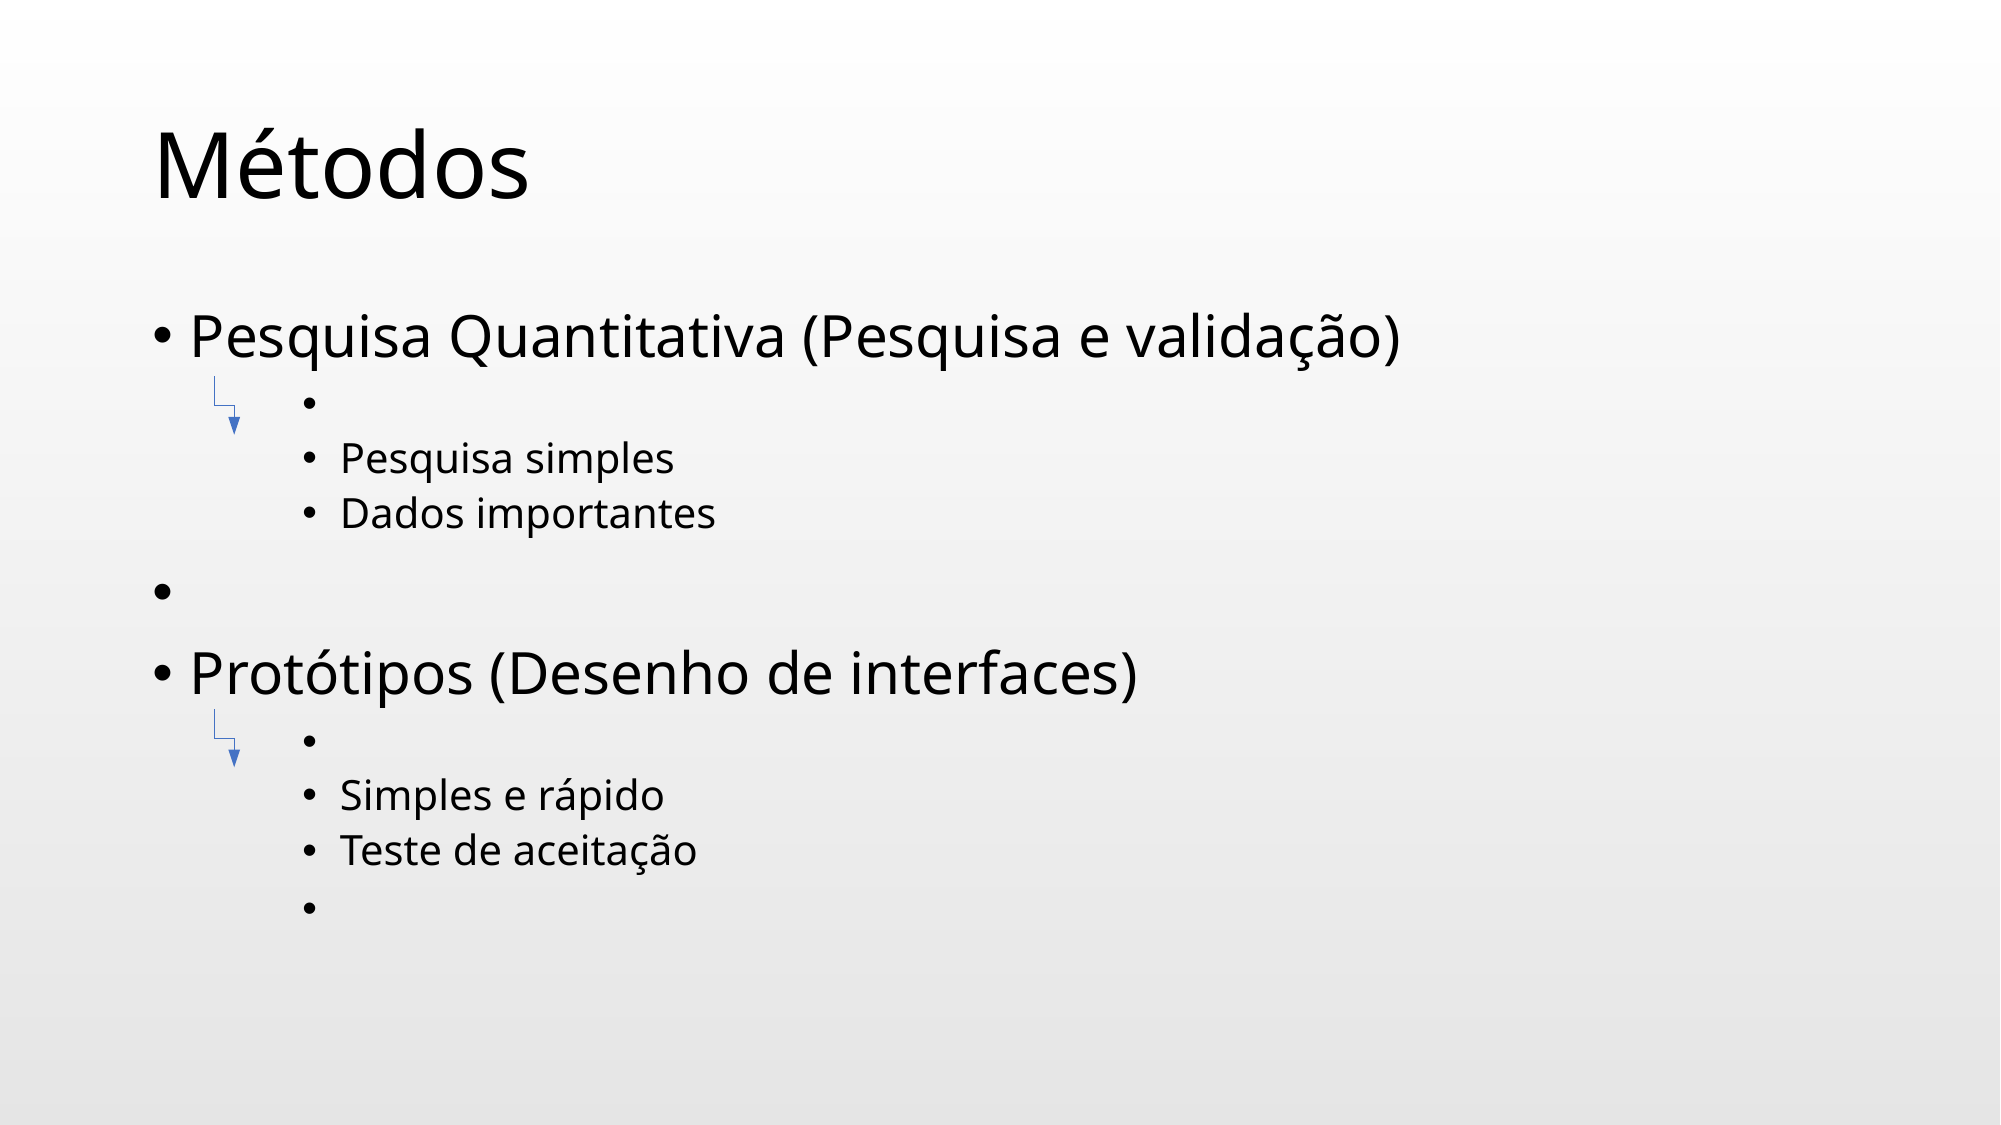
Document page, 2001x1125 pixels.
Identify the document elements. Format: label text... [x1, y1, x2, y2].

list Pesquisa Quantitativa (Pesquisa e validação) Pesquisa simples Dados importantes Protótipos (Desenho de interfaces) Simples e rápido Teste de aceitação [137, 299, 1863, 1014]
title Métodos [137, 59, 1863, 278]
